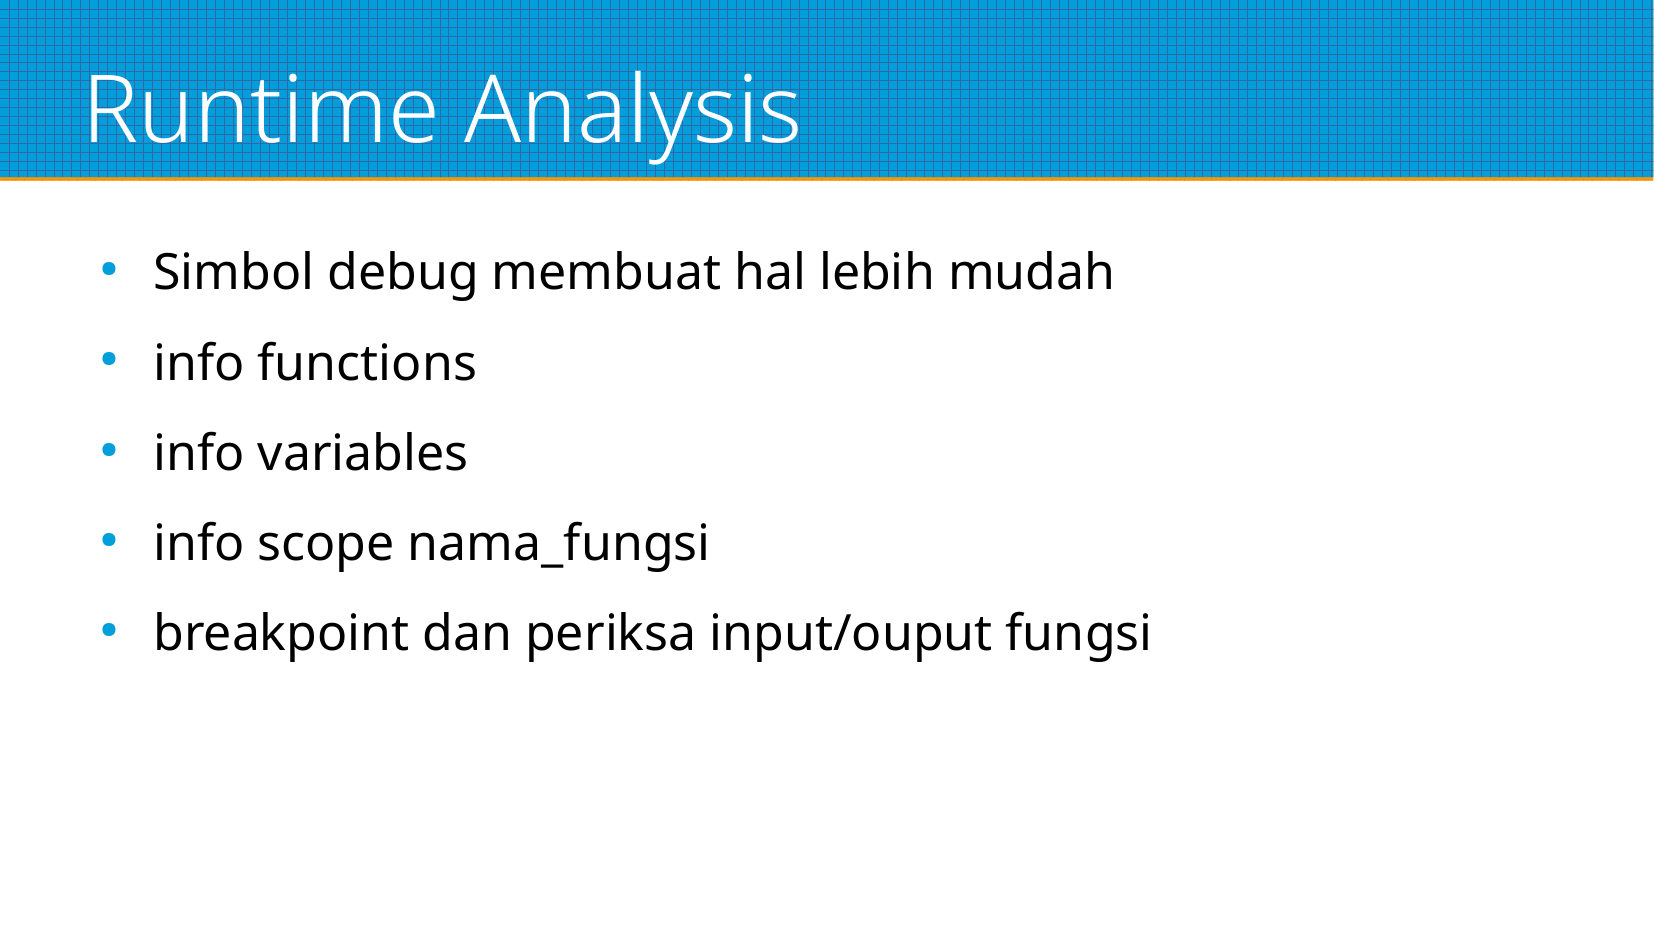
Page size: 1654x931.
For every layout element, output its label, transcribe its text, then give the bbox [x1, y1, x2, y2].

list Simbol debug membuat hal lebih mudah info functions info variables info scope nama_fungsi breakpoint dan periksa input/ouput fungsi [82, 236, 1563, 811]
title Runtime Analysis [82, 14, 1571, 171]
